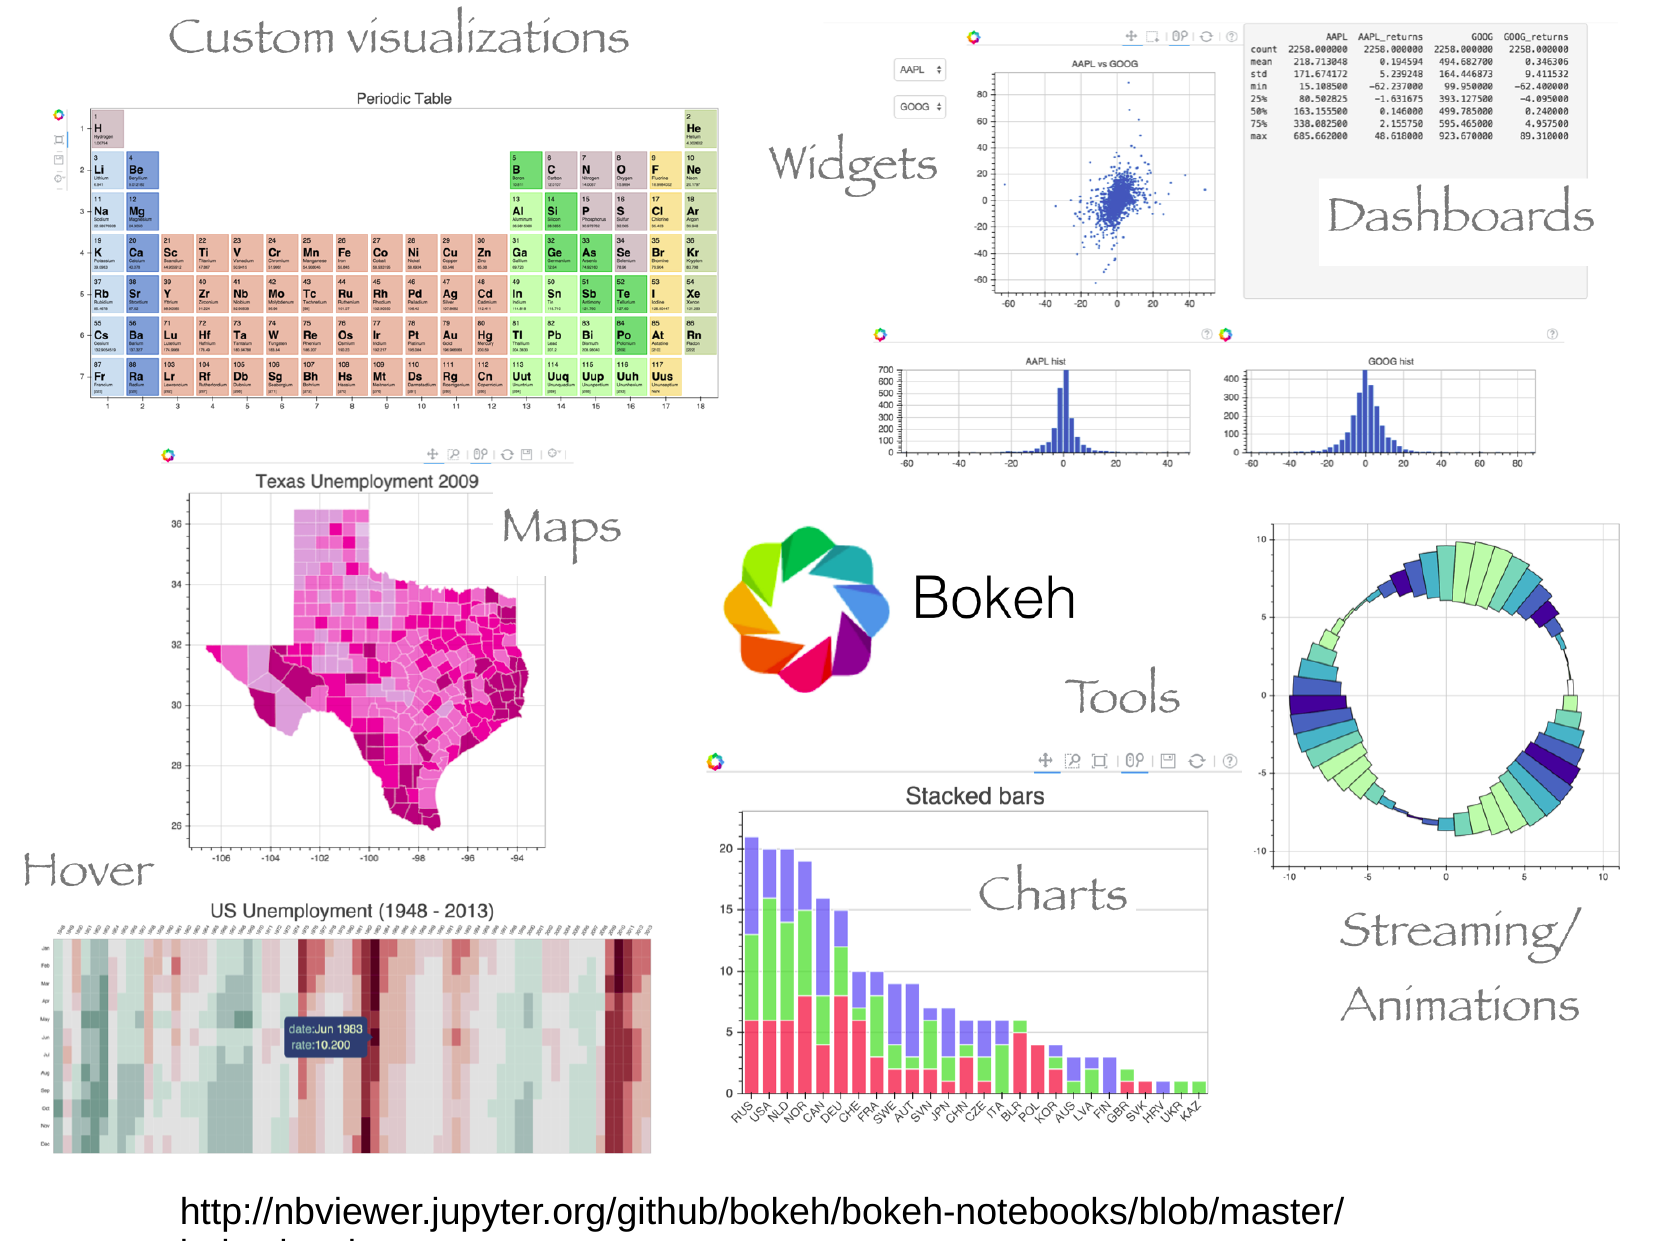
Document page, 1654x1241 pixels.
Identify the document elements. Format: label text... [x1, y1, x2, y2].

picture [1, 0, 1654, 1184]
text_box http://nbviewer.jupyter.org/github/bokeh/bokeh-notebooks/blob/master/index.ipynb [165, 1183, 1549, 1241]
